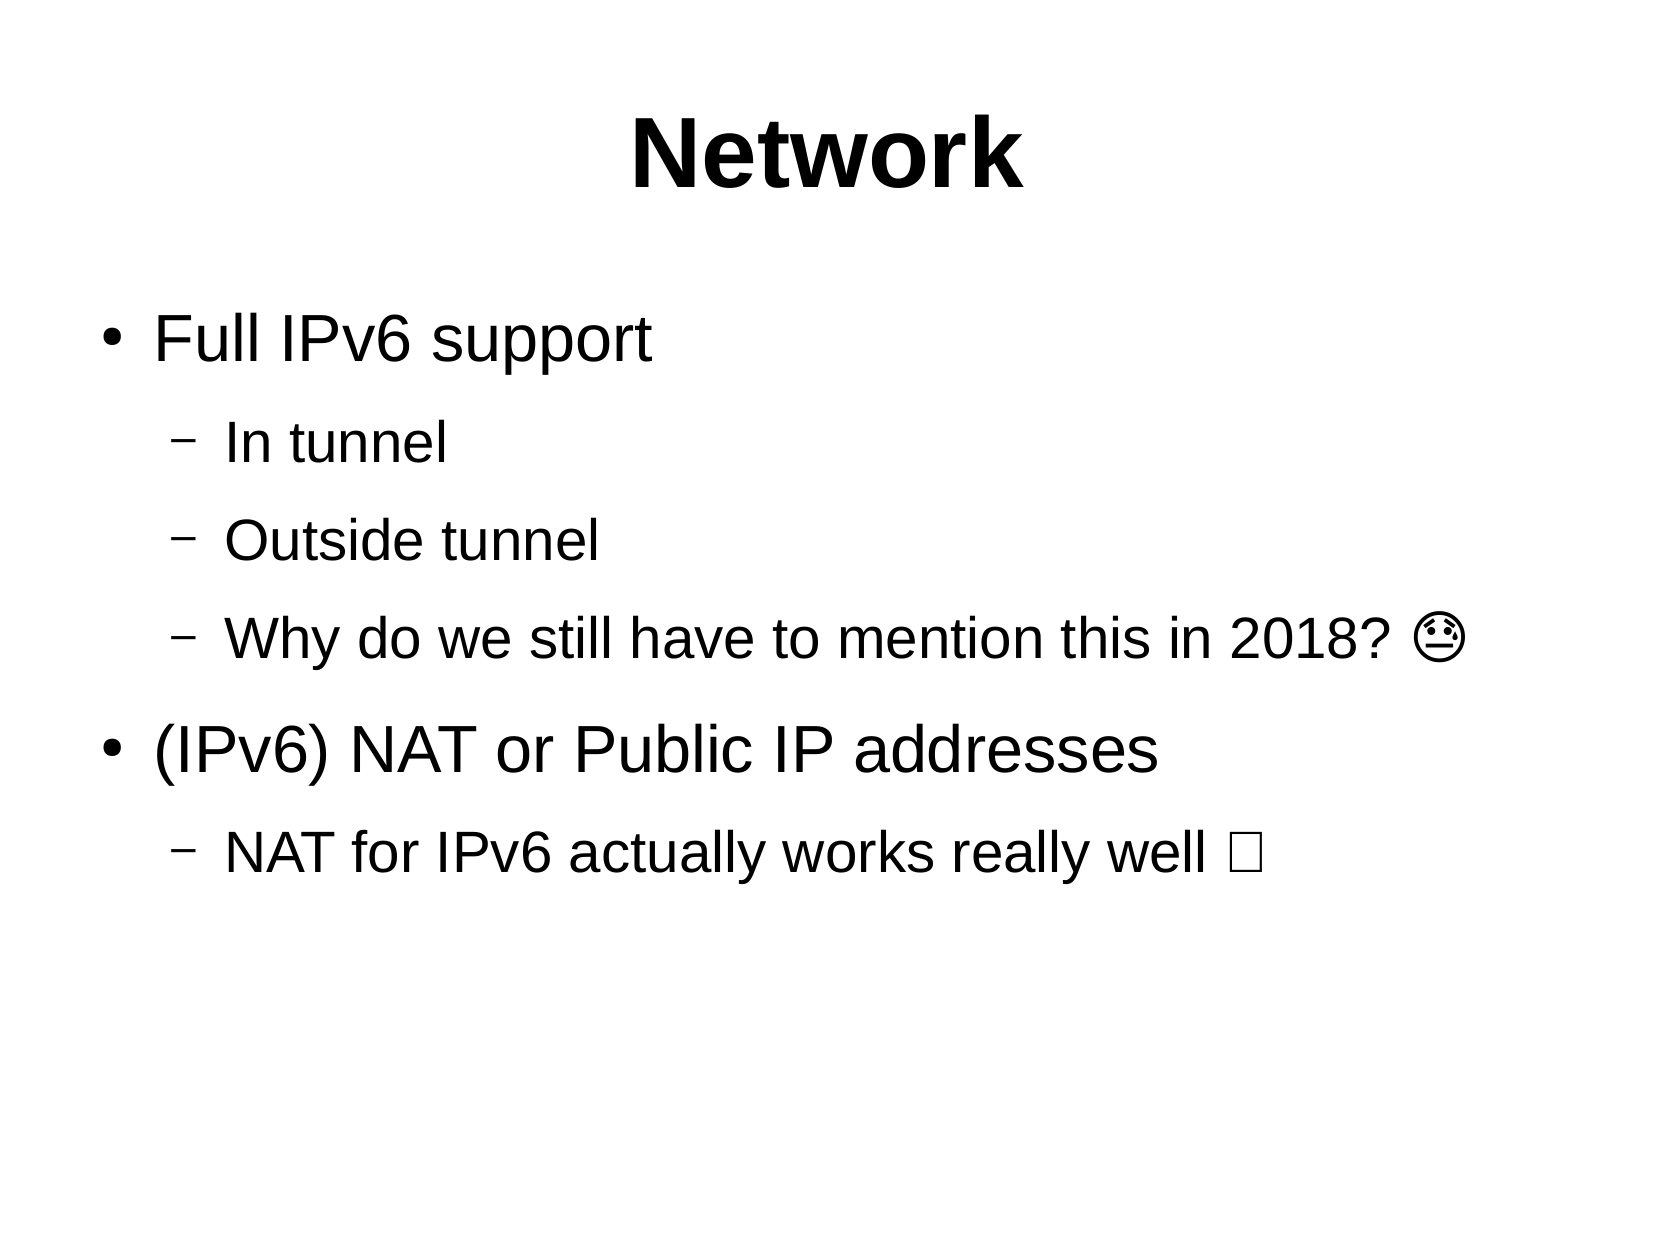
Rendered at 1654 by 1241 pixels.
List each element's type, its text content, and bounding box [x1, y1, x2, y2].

list Full IPv6 support In tunnel Outside tunnel Why do we still have to mention this in 2018? 😓 (IPv6) NAT or Public IP addresses NAT for IPv6 actually works really well 🕺 [82, 290, 1571, 1010]
title Network [82, 49, 1571, 257]
